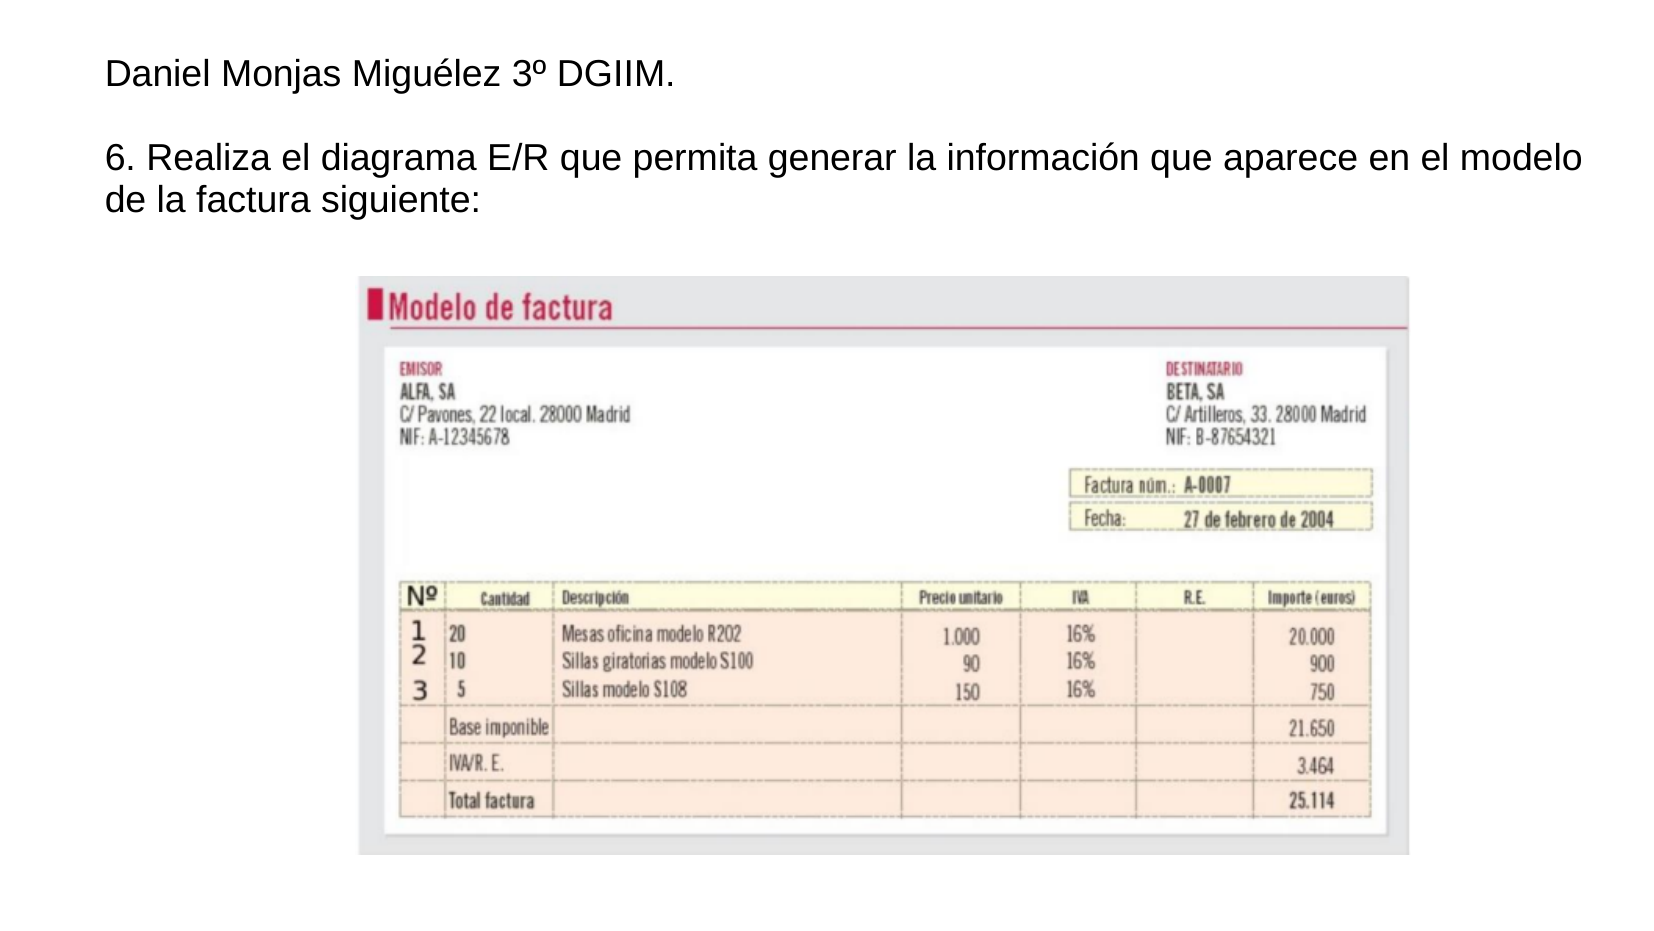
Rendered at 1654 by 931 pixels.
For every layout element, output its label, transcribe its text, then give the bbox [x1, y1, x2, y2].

text_box Daniel Monjas Miguélez 3º DGIIM. 6. Realiza el diagrama E/R que permita generar la información que aparece en el modelo de la factura siguiente: [90, 45, 1621, 228]
picture [355, 276, 1411, 856]
